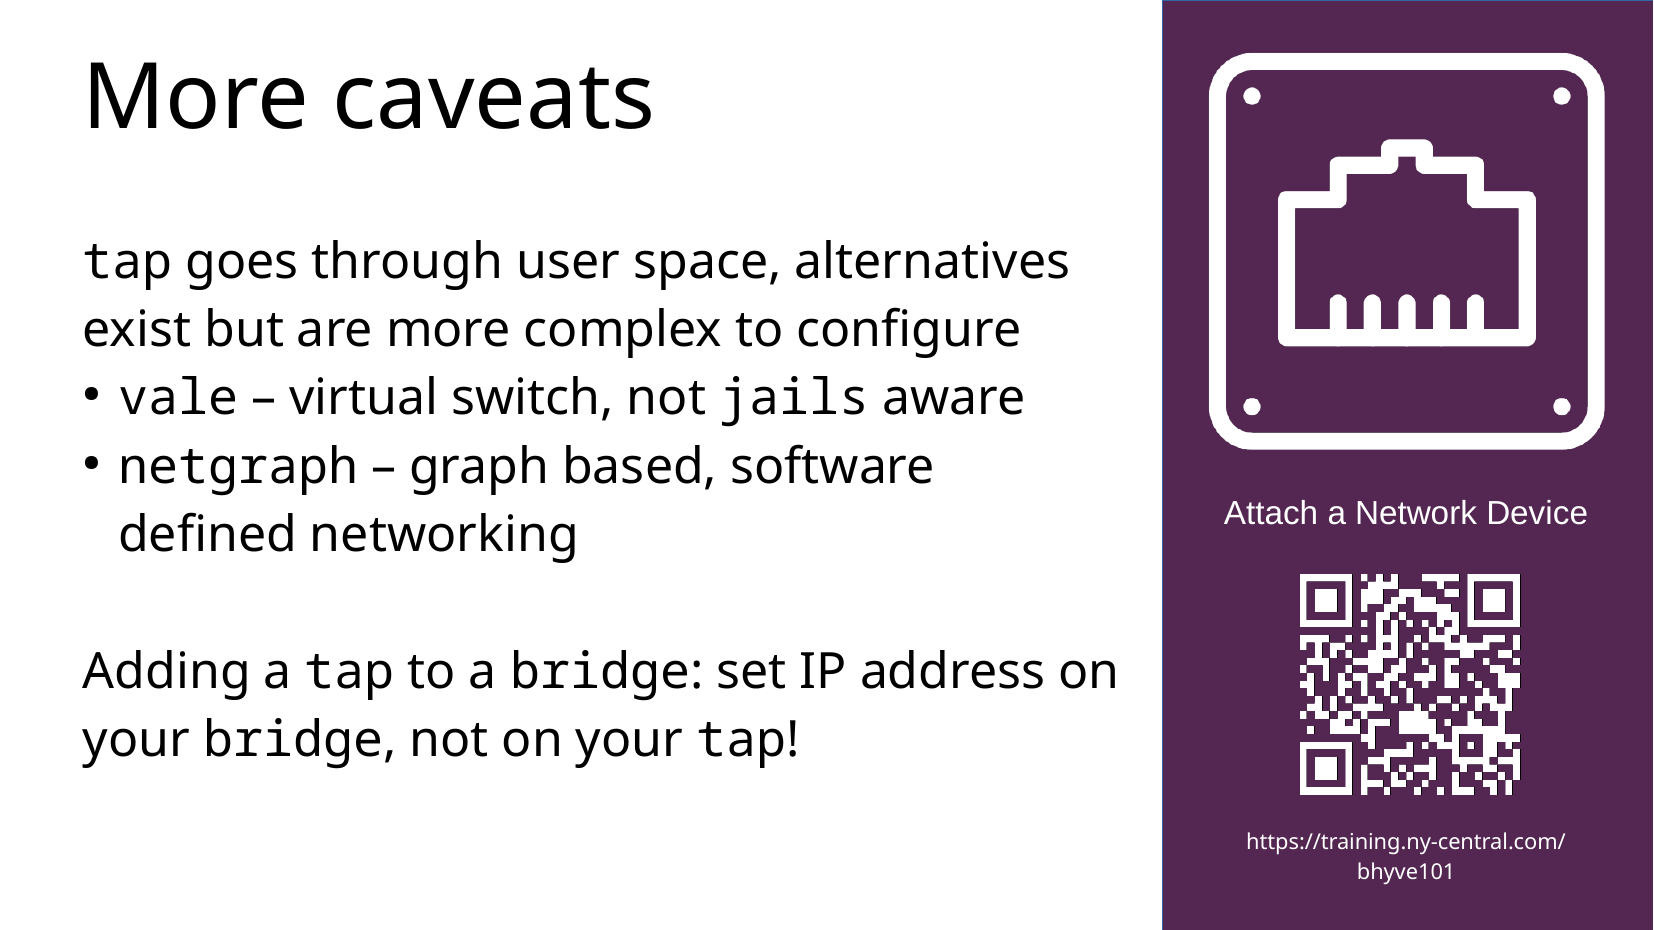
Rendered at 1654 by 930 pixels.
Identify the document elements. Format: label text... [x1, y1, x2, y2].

subtitle tap goes through user space, alternatives exist but are more complex to configure vale – virtual switch, not jails aware netgraph – graph based, software defined networking Adding a tap to a bridge: set IP address on your bridge, not on your tap! [82, 224, 1126, 825]
text_box [1162, 0, 1653, 930]
title More caveats [82, 37, 1571, 150]
text_box Attach a Network Device [1200, 487, 1613, 638]
picture [1268, 638, 1550, 826]
picture [1200, 44, 1613, 458]
text_box https://training.ny-central.com/bhyve101 [1200, 819, 1613, 930]
